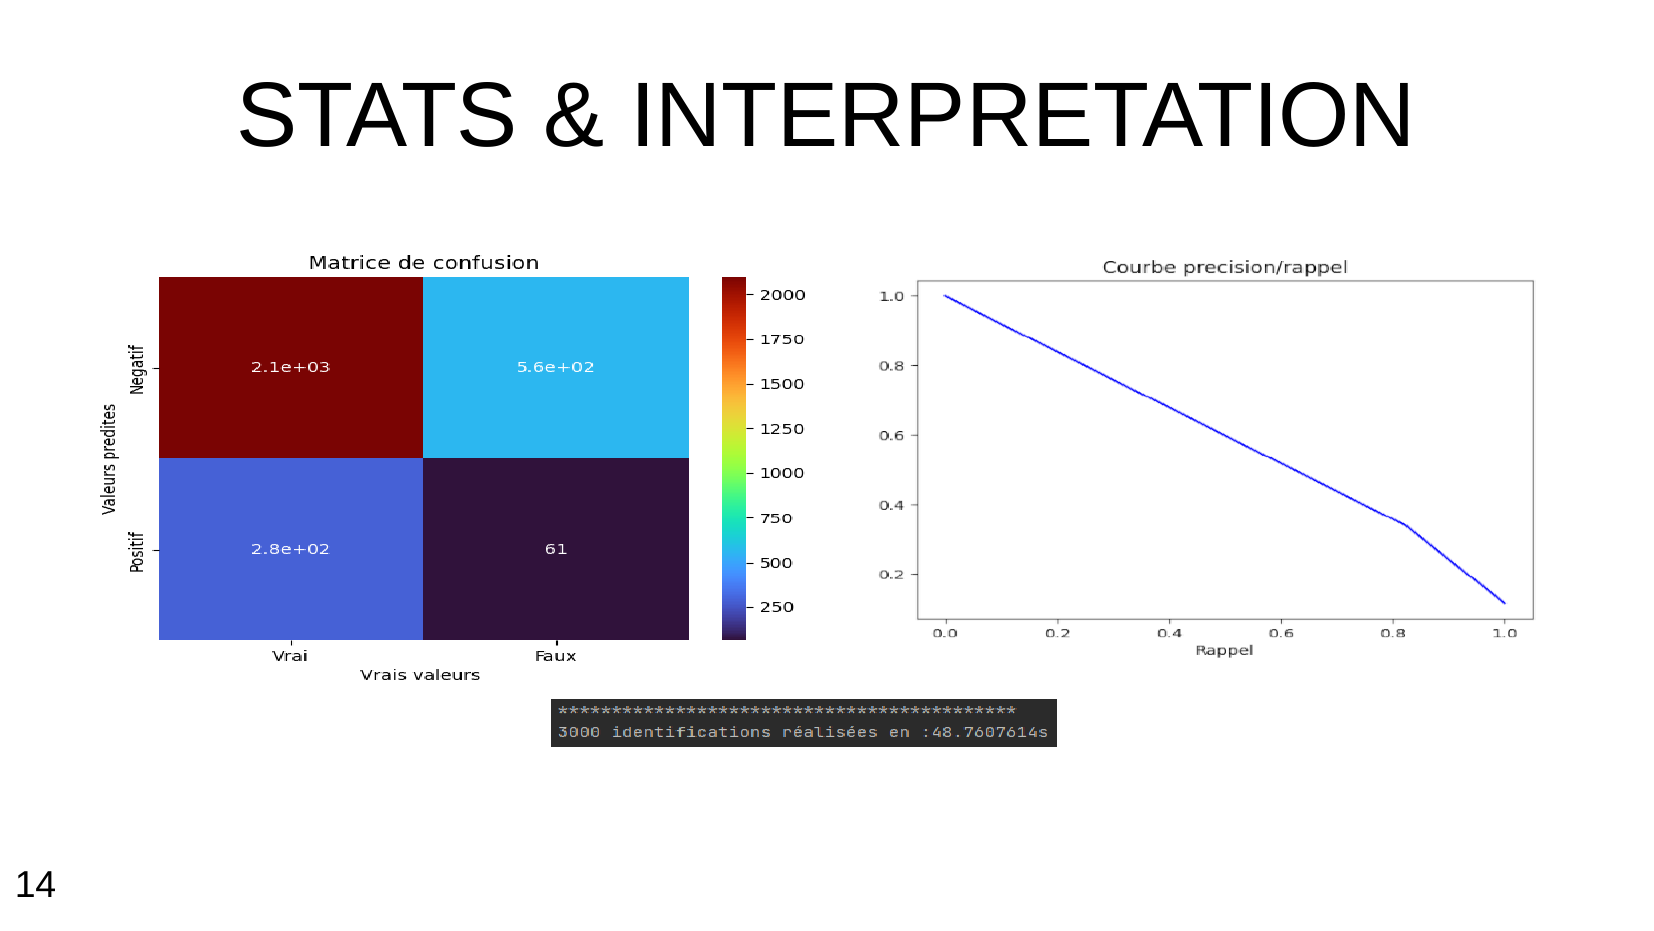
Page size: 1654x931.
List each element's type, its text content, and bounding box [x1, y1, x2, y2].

title STATS & INTERPRETATION [82, 37, 1571, 193]
picture [82, 217, 1571, 757]
text_box <numéro> [0, 856, 629, 927]
